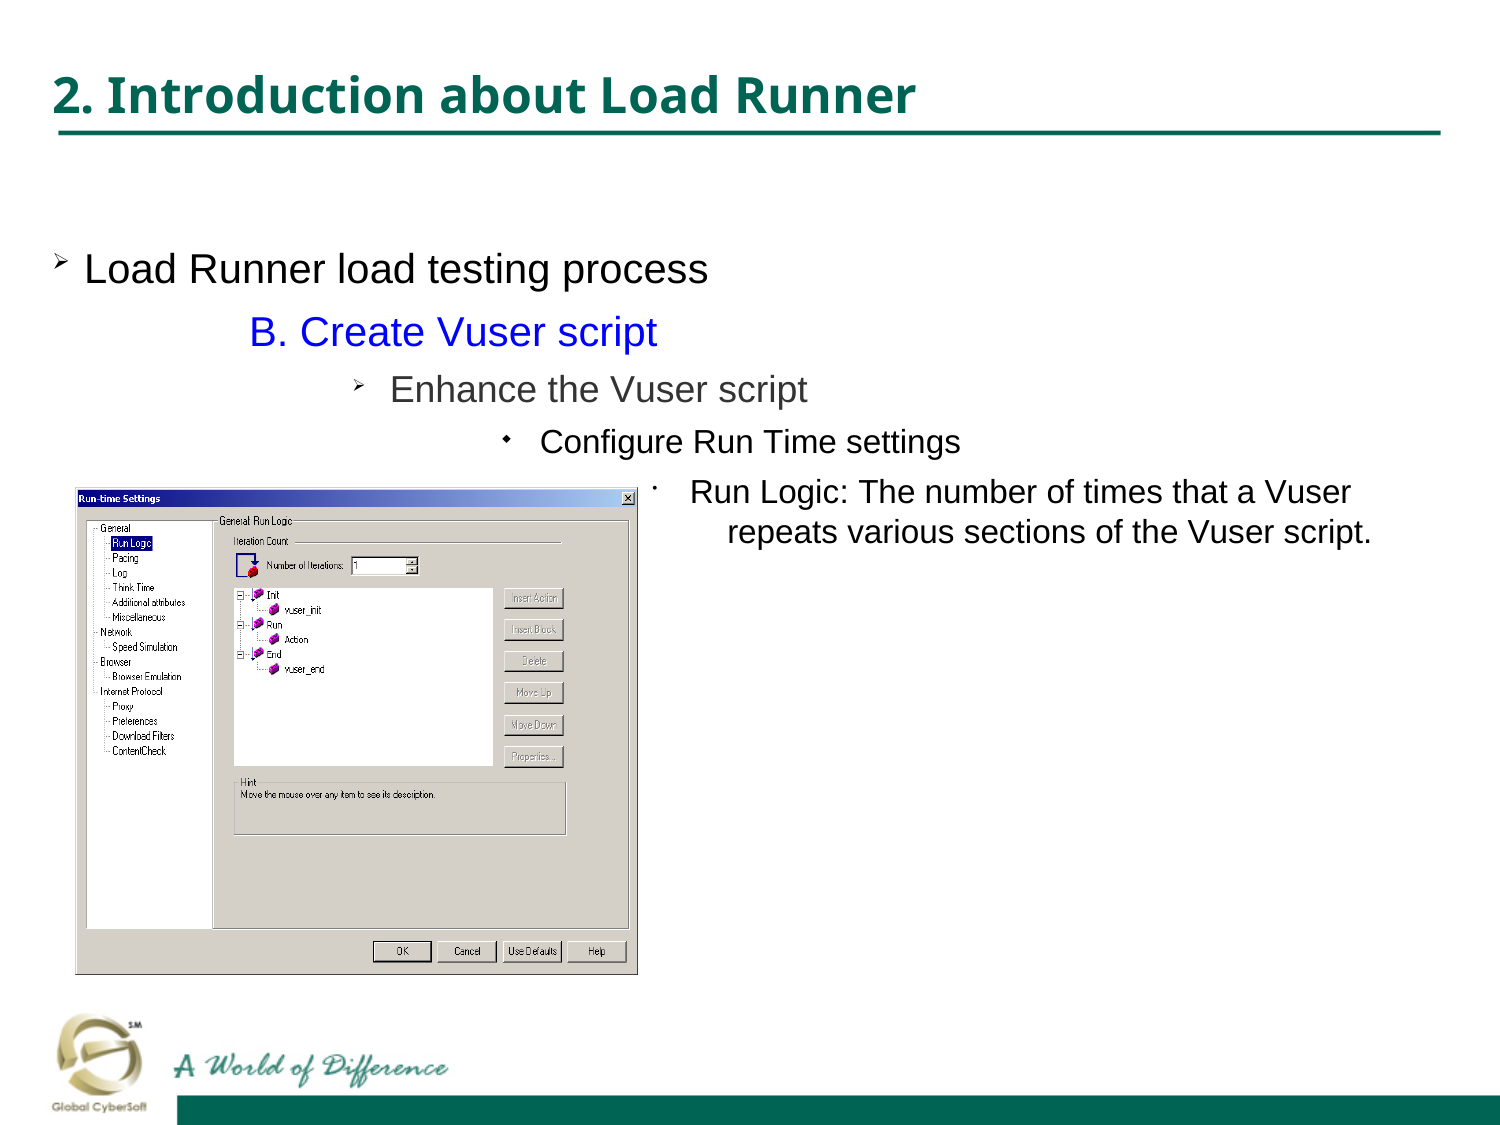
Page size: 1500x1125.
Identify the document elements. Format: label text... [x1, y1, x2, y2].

picture [0, 0, 1500, 1125]
picture [75, 487, 638, 976]
title 2. Introduction about Load Runner [37, 0, 1463, 155]
list Load Runner load testing process B. Create Vuser script Enhance the Vuser script Configure Run Time settings Run Logic: The number of times that a Vuser repeats various sections of the Vuser script. [37, 155, 1463, 1006]
